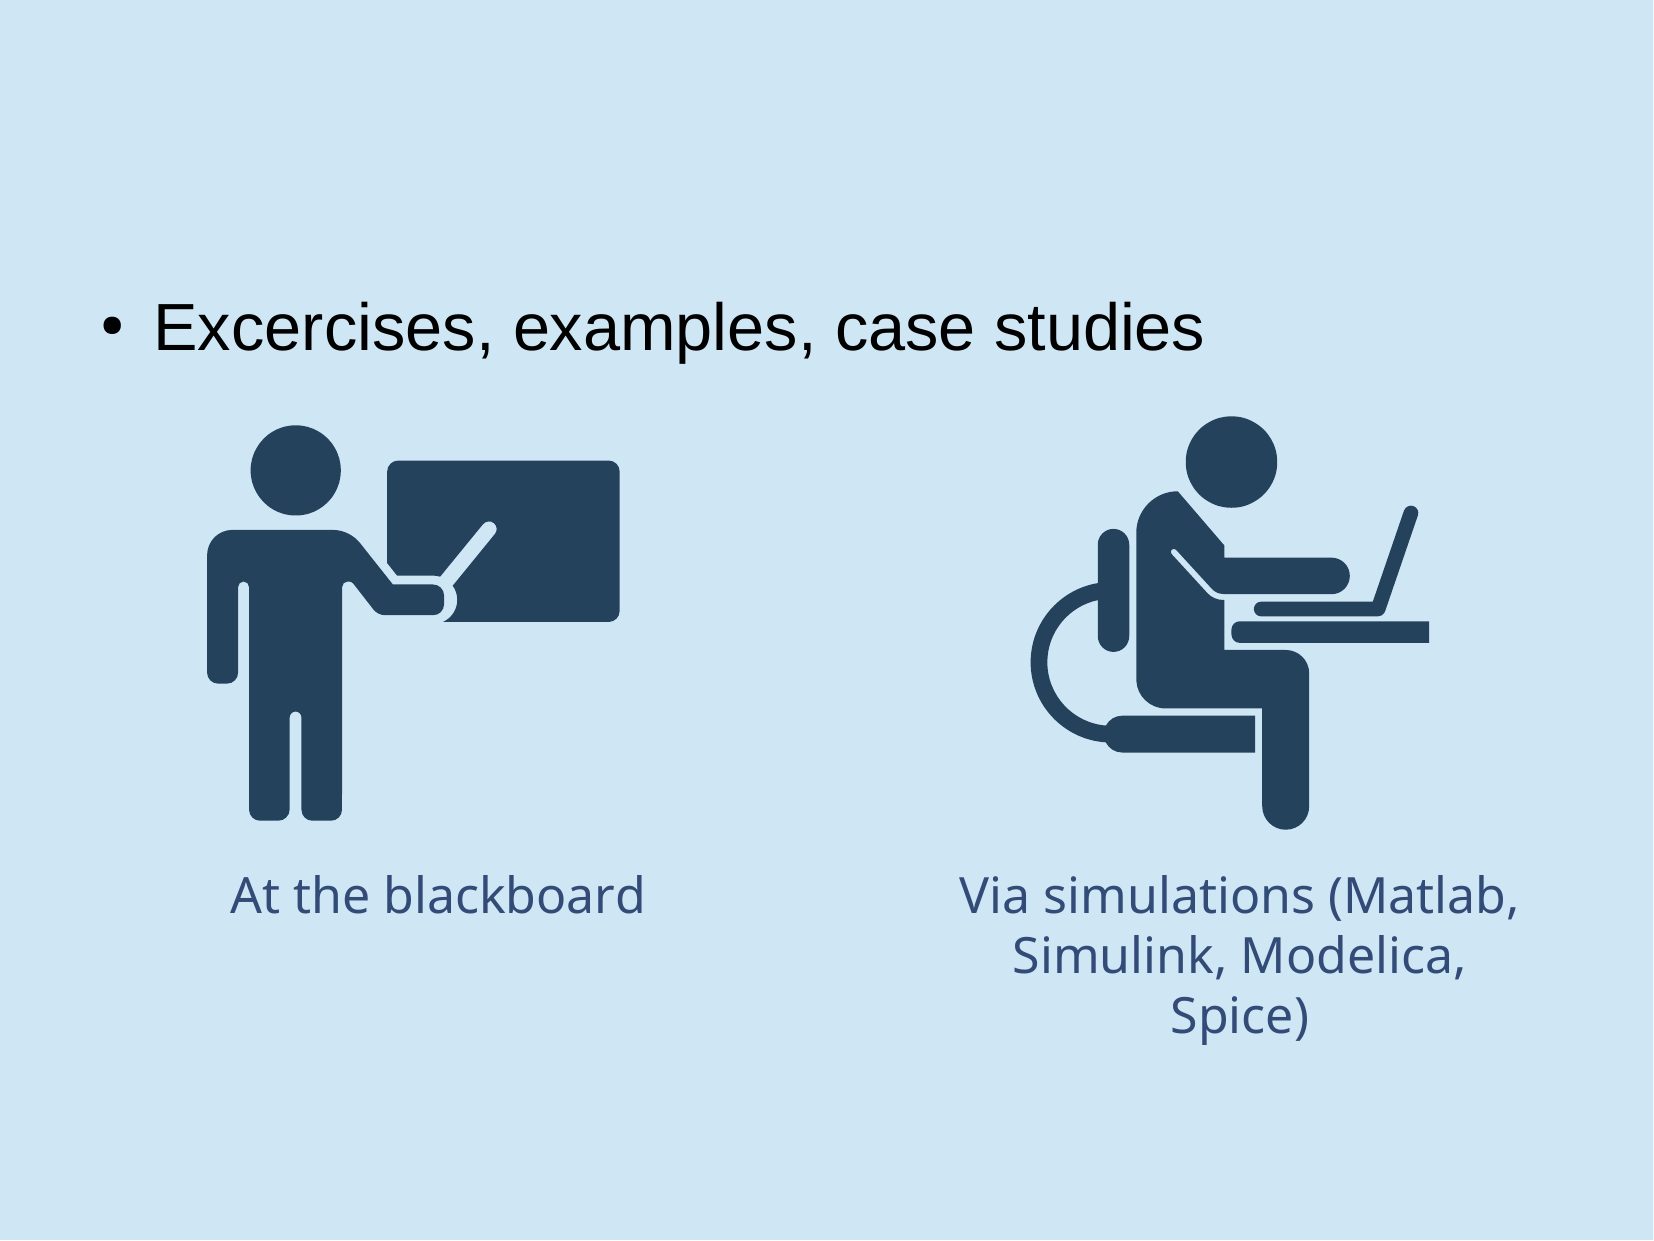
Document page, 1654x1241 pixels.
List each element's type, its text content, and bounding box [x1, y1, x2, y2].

picture [1030, 416, 1430, 830]
picture [206, 416, 621, 830]
text_box At the blackboard [215, 856, 617, 932]
list Excercises, examples, case studies [82, 290, 1571, 1010]
text_box Via simulations (Matlab, Simulink, Modelica, Spice) [944, 856, 1536, 1052]
